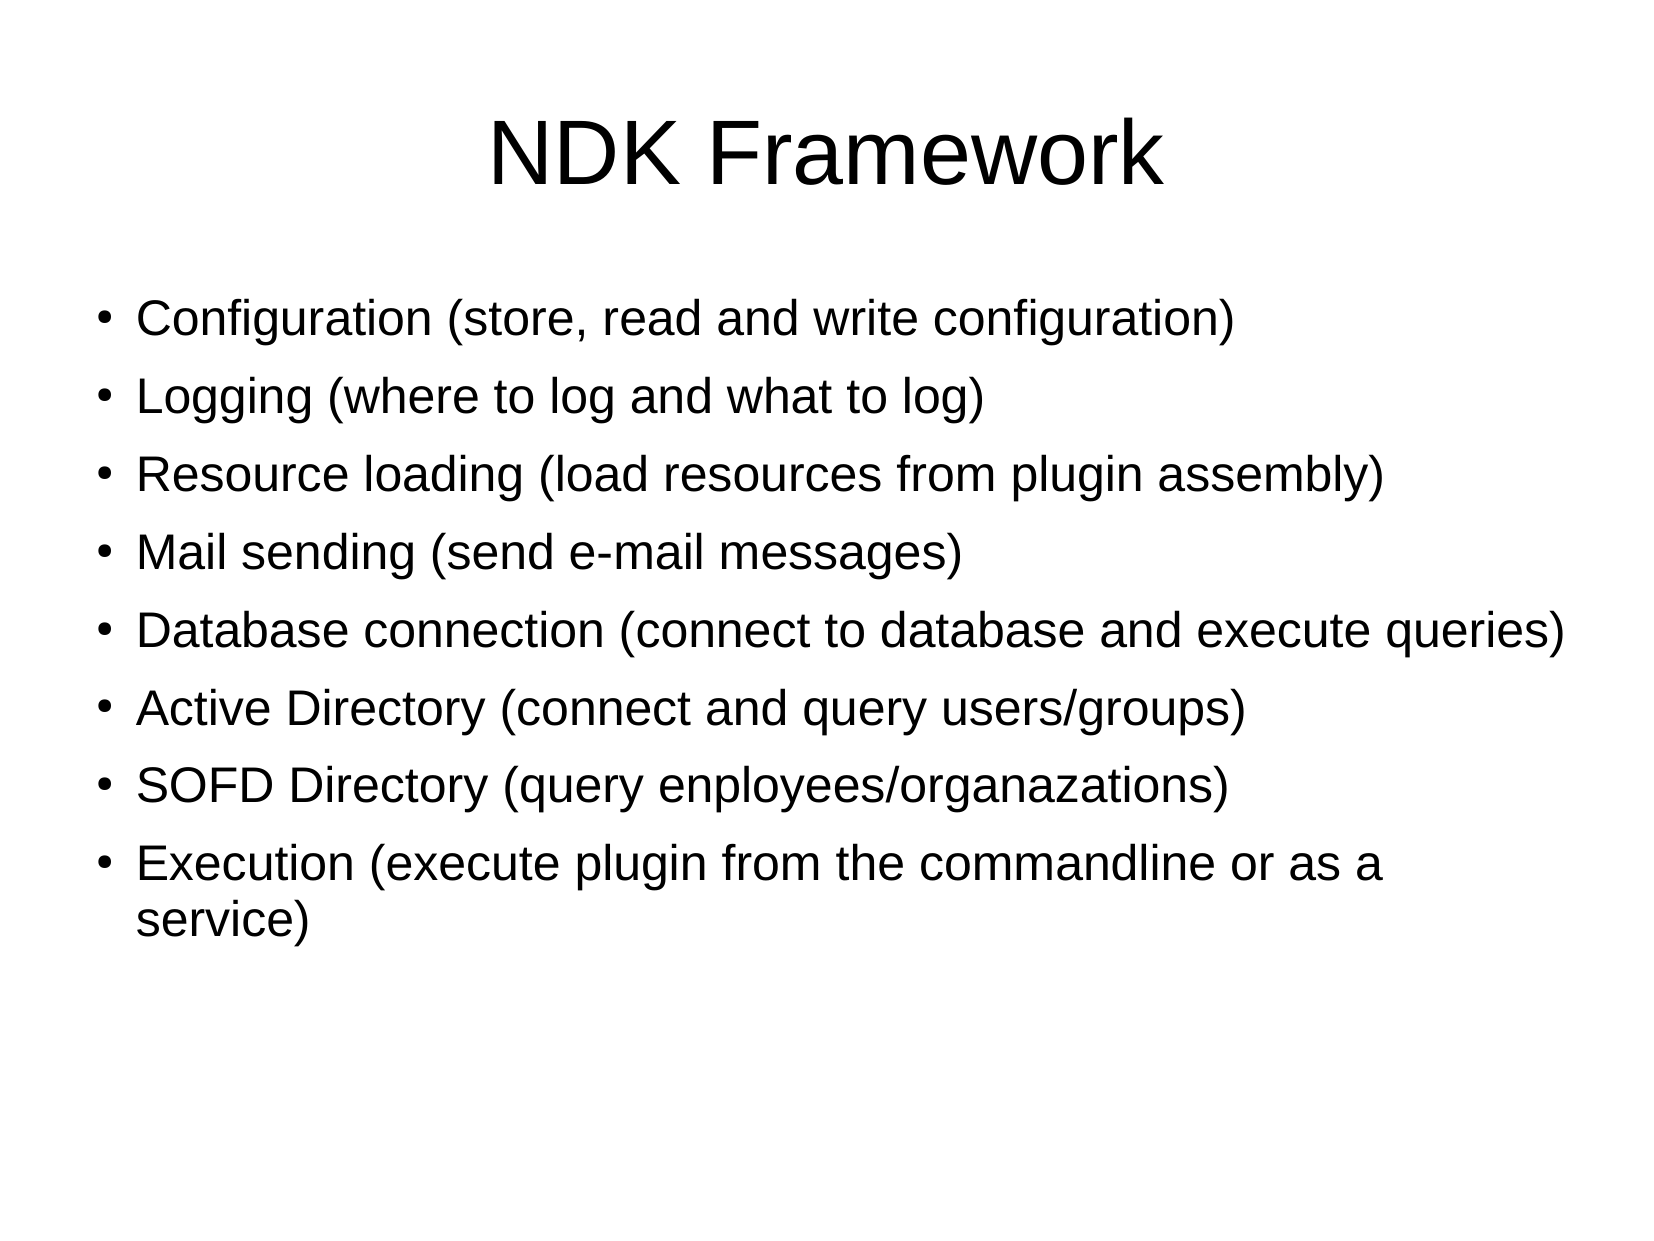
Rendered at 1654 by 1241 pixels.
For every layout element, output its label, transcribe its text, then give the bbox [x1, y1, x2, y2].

list Configuration (store, read and write configuration) Logging (where to log and what to log) Resource loading (load resources from plugin assembly) Mail sending (send e-mail messages) Database connection (connect to database and execute queries) Active Directory (connect and query users/groups) SOFD Directory (query enployees/organazations) Execution (execute plugin from the commandline or as a service) [82, 290, 1571, 1010]
title NDK Framework [82, 49, 1571, 257]
